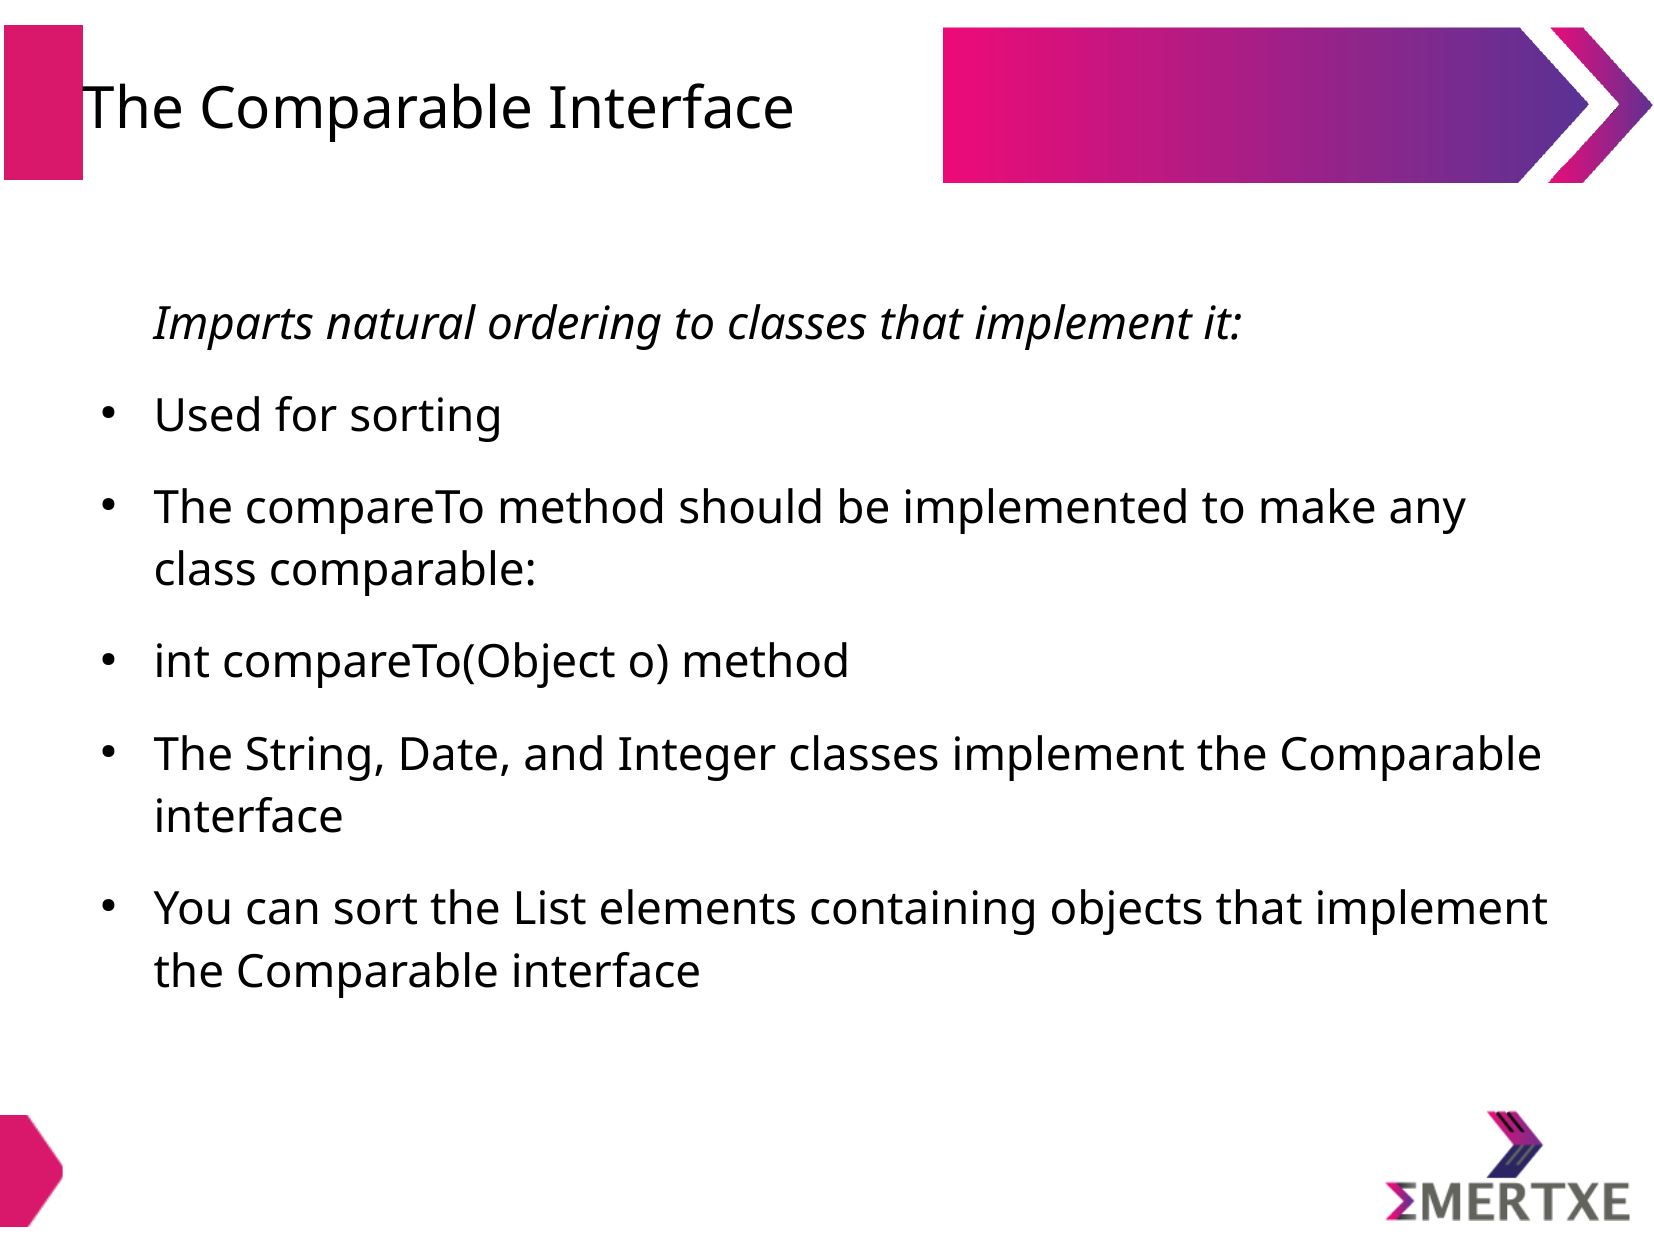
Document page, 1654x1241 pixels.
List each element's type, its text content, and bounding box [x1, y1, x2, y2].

picture [1385, 1107, 1631, 1221]
title The Comparable Interface [82, 2, 1571, 210]
picture [1571, 27, 1653, 183]
list Imparts natural ordering to classes that implement it: Used for sorting The compareTo method should be implemented to make any class comparable: int compareTo(Object o) method The String, Date, and Integer classes implement the Comparable interface You can sort the List elements containing objects that implement the Comparable interface [82, 290, 1571, 1010]
